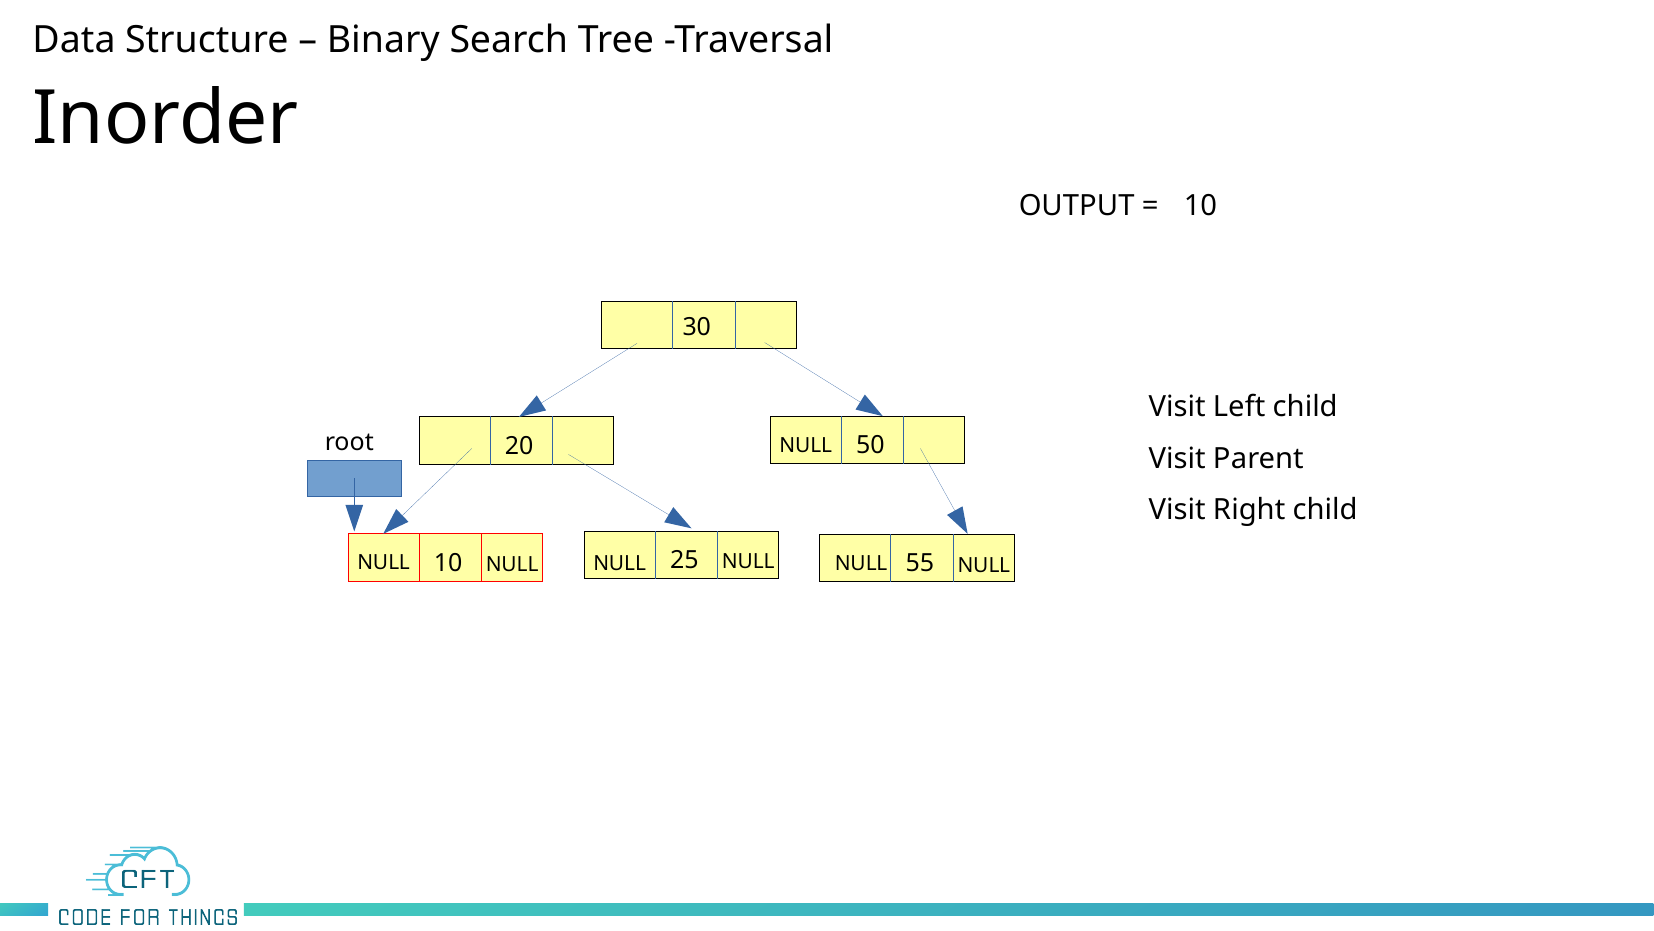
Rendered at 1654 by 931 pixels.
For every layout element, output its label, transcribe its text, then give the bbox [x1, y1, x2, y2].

text_box OUTPUT = [1003, 177, 1168, 227]
text_box [348, 533, 419, 539]
text_box [819, 534, 890, 582]
text_box [673, 301, 735, 349]
text_box [904, 416, 965, 464]
text_box NULL [707, 539, 791, 579]
text_box [419, 416, 490, 465]
text_box [553, 416, 614, 465]
text_box 20 [490, 420, 552, 465]
text_box NULL [942, 542, 1027, 582]
text_box NULL [342, 539, 426, 579]
text_box 25 [655, 534, 718, 579]
picture [59, 846, 237, 925]
text_box [601, 301, 672, 349]
text_box [770, 416, 841, 422]
text_box NULL [471, 541, 555, 581]
text_box 10 [1168, 177, 1430, 227]
text_box [736, 301, 797, 349]
text_box 50 [841, 419, 904, 464]
text_box 55 [890, 537, 953, 582]
title Data Structure – Binary Search Tree -Traversal Inorder [32, 12, 1184, 166]
text_box root [310, 416, 390, 461]
text_box [307, 460, 402, 497]
text_box [954, 534, 1015, 542]
text_box NULL [764, 422, 849, 462]
text_box 30 [667, 301, 730, 346]
text_box Visit Left child Visit Parent Visit Right child [1133, 377, 1501, 520]
text_box [584, 531, 655, 540]
text_box NULL [820, 540, 904, 580]
text_box [718, 531, 779, 539]
text_box 10 [419, 536, 481, 582]
text_box [491, 416, 552, 420]
text_box [482, 533, 543, 541]
text_box NULL [578, 540, 663, 580]
